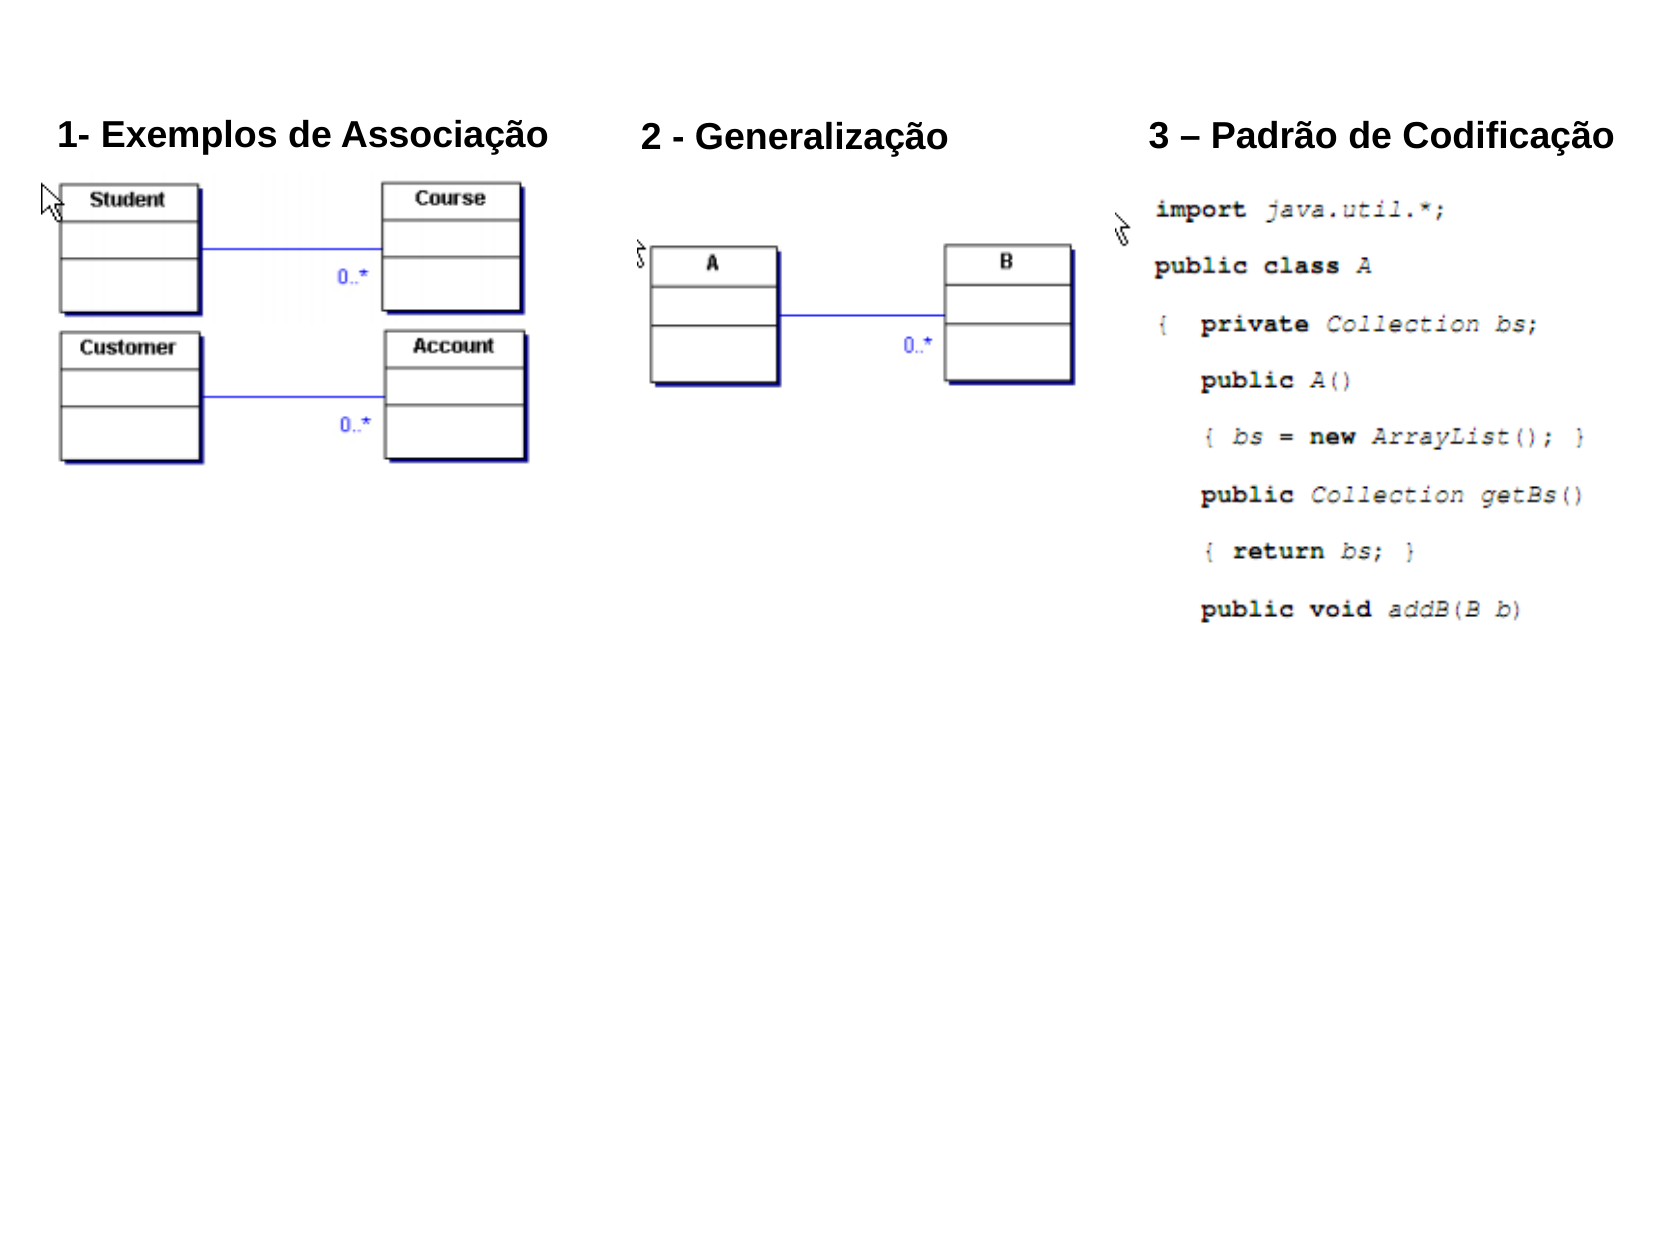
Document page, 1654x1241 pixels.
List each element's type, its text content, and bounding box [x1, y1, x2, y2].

text_box 3 – Padrão de Codificação [1133, 107, 1631, 166]
picture [41, 174, 538, 473]
text_box 2 - Generalização [625, 108, 964, 167]
picture [1115, 188, 1619, 650]
picture [637, 236, 1087, 402]
text_box 1- Exemplos de Associação [42, 106, 563, 165]
